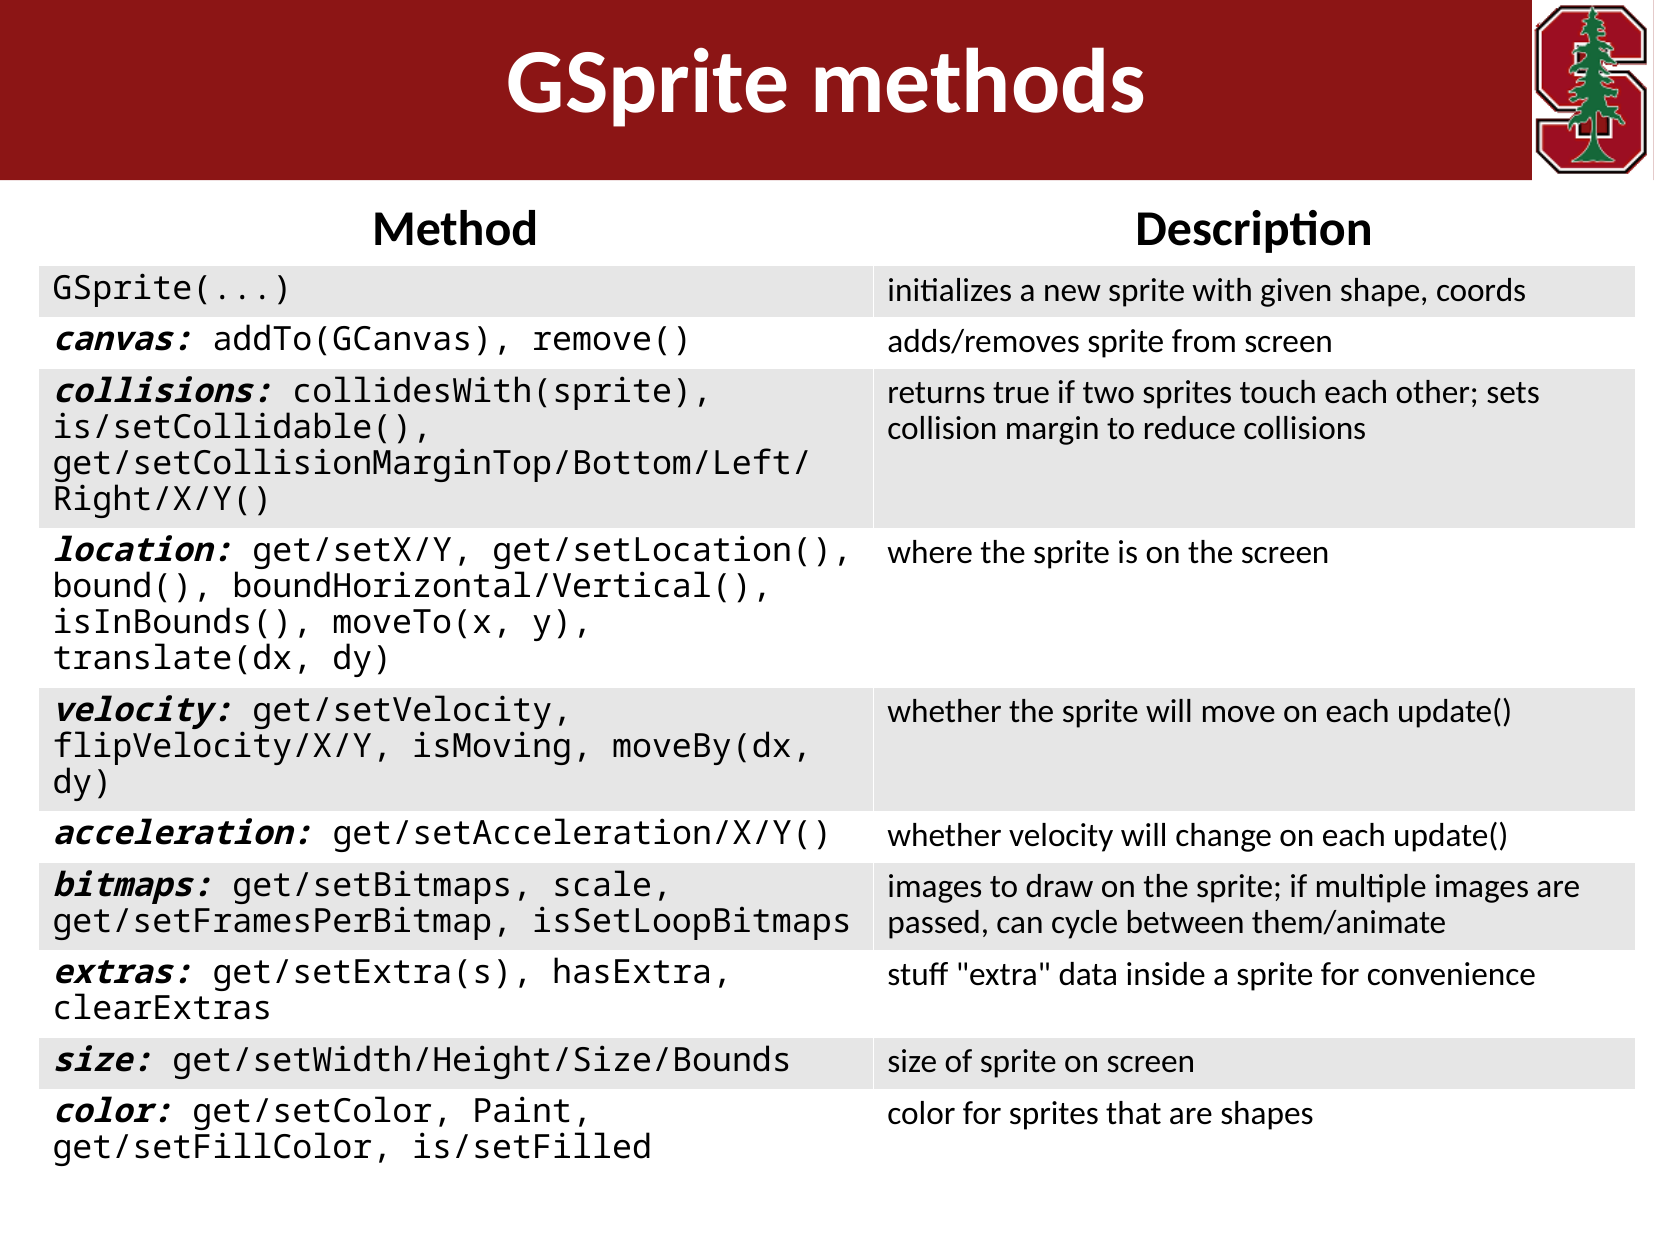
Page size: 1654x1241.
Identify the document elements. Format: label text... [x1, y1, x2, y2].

table_cell where the sprite is on the screen [874, 529, 1635, 687]
table_cell collisions: collidesWith(sprite), is/setCollidable(), get/setCollisionMarginTop/Bottom/Left/Right/X/Y() [39, 369, 873, 528]
table_cell returns true if two sprites touch each other; sets collision margin to reduce collisions [874, 369, 1635, 528]
table_cell extras: get/setExtra(s), hasExtra, clearExtras [39, 951, 873, 1037]
table_header Method [39, 201, 873, 265]
title GSprite methods [0, 0, 1532, 181]
table_cell acceleration: get/setAcceleration/X/Y() [39, 812, 873, 862]
table_cell stuff "extra" data inside a sprite for convenience [874, 951, 1635, 1037]
table_header Description [874, 201, 1635, 265]
table_cell bitmaps: get/setBitmaps, scale, get/setFramesPerBitmap, isSetLoopBitmaps [39, 863, 873, 950]
table_cell size: get/setWidth/Height/Size/Bounds [39, 1038, 873, 1089]
table_cell location: get/setX/Y, get/setLocation(), bound(), boundHorizontal/Vertical(), isInBounds(), moveTo(x, y), translate(dx, dy) [39, 529, 873, 687]
table_cell images to draw on the sprite; if multiple images are passed, can cycle between them/animate [874, 863, 1635, 950]
table_cell adds/removes sprite from screen [874, 318, 1635, 368]
table_cell color for sprites that are shapes [874, 1090, 1635, 1176]
table_cell velocity: get/setVelocity, flipVelocity/X/Y, isMoving, moveBy(dx, dy) [39, 688, 873, 811]
picture [1532, 0, 1654, 181]
table_cell GSprite(...) [39, 266, 873, 317]
table_cell whether velocity will change on each update() [874, 812, 1635, 862]
table_cell size of sprite on screen [874, 1038, 1635, 1089]
table_cell whether the sprite will move on each update() [874, 688, 1635, 811]
table_cell initializes a new sprite with given shape, coords [874, 266, 1635, 317]
table_cell color: get/setColor, Paint, get/setFillColor, is/setFilled [39, 1090, 873, 1176]
table_cell canvas: addTo(GCanvas), remove() [39, 318, 873, 368]
